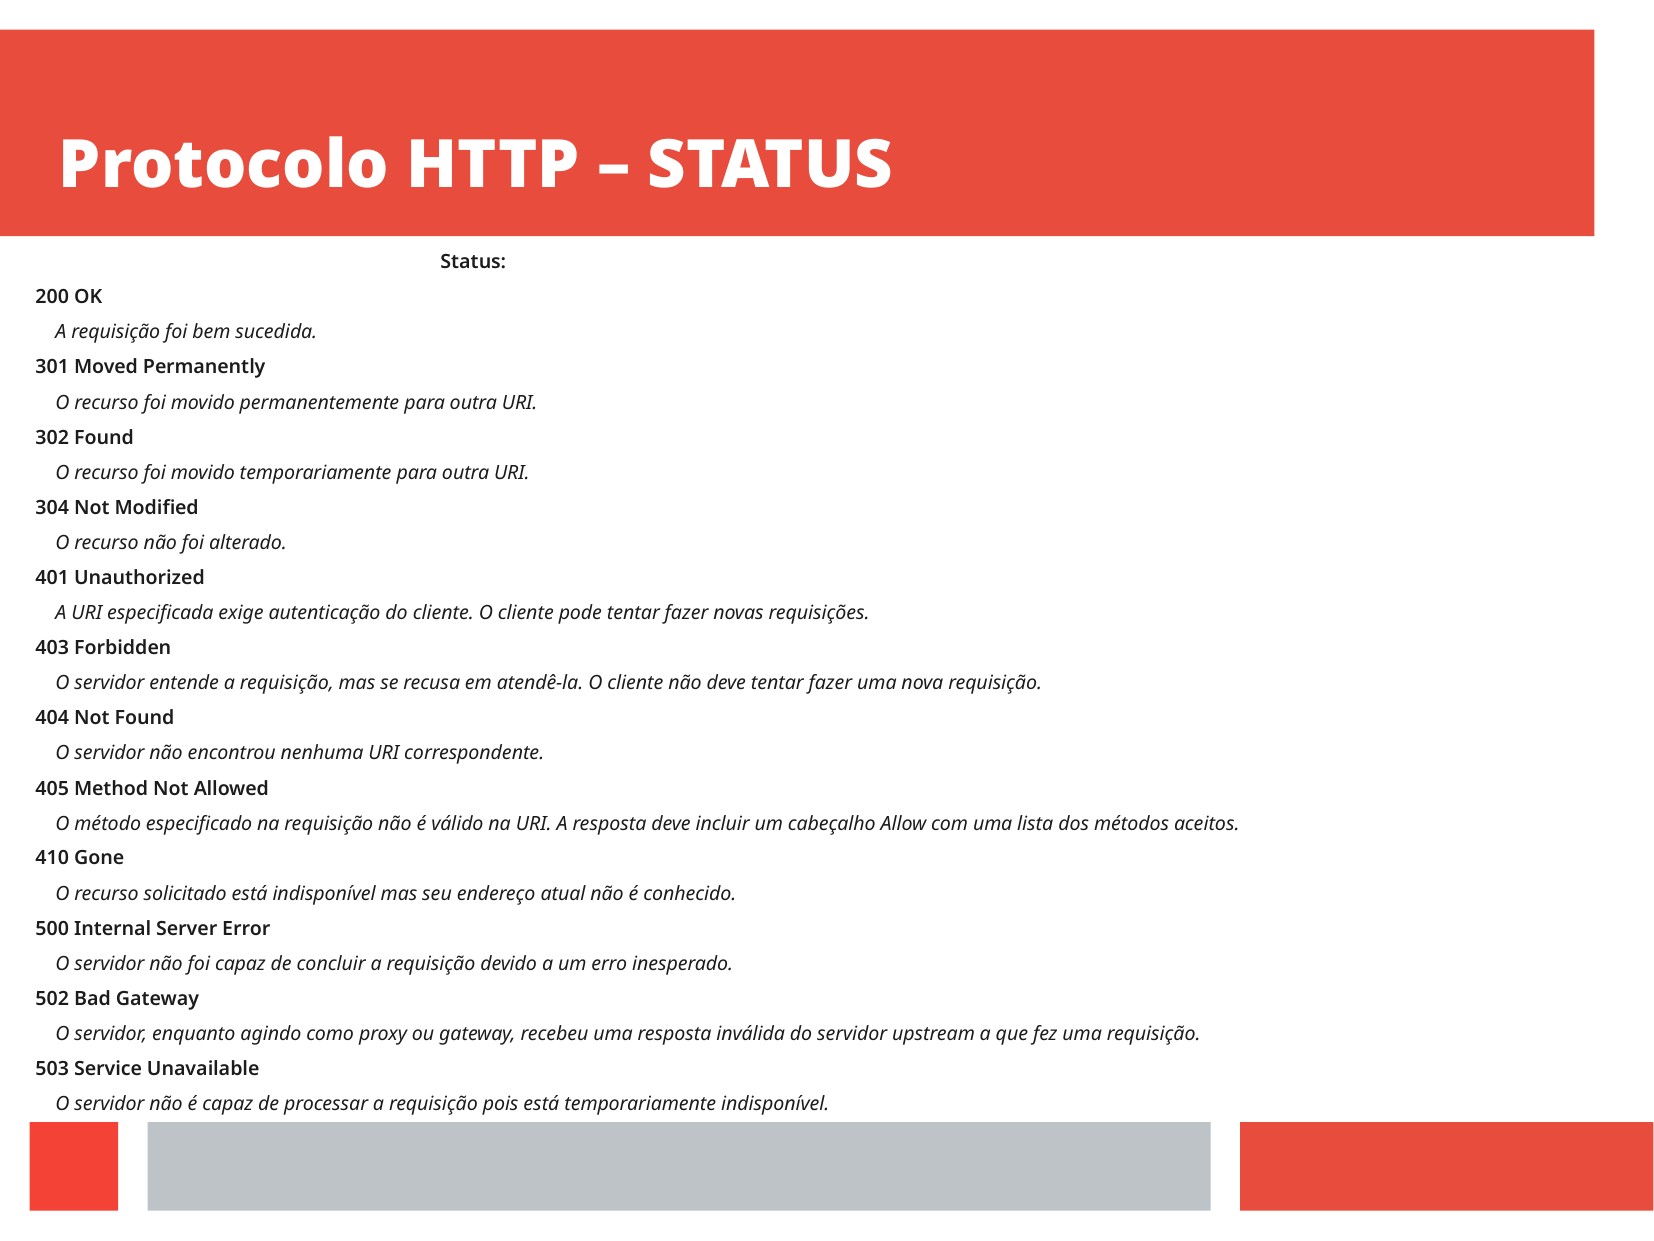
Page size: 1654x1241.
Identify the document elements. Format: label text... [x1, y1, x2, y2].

list Status: 200 OK A requisição foi bem sucedida. 301 Moved Permanently O recurso foi movido permanentemente para outra URI. 302 Found O recurso foi movido temporariamente para outra URI. 304 Not Modified O recurso não foi alterado. 401 Unauthorized A URI especificada exige autenticação do cliente. O cliente pode tentar fazer novas requisições. 403 Forbidden O servidor entende a requisição, mas se recusa em atendê-la. O cliente não deve tentar fazer uma nova requisição. 404 Not Found O servidor não encontrou nenhuma URI correspondente. 405 Method Not Allowed O método especificado na requisição não é válido na URI. A resposta deve incluir um cabeçalho Allow com uma lista dos métodos aceitos. 410 Gone O recurso solicitado está indisponível mas seu endereço atual não é conhecido. 500 Internal Server Error O servidor não foi capaz de concluir a requisição devido a um erro inesperado. 502 Bad Gateway O servidor, enquanto agindo como proxy ou gateway, recebeu uma resposta inválida do servidor upstream a que fez uma requisição. 503 Service Unavailable O servidor não é capaz de processar a requisição pois está temporariamente indisponível. [35, 248, 1630, 1123]
title Protocolo HTTP – STATUS [59, 59, 1595, 207]
